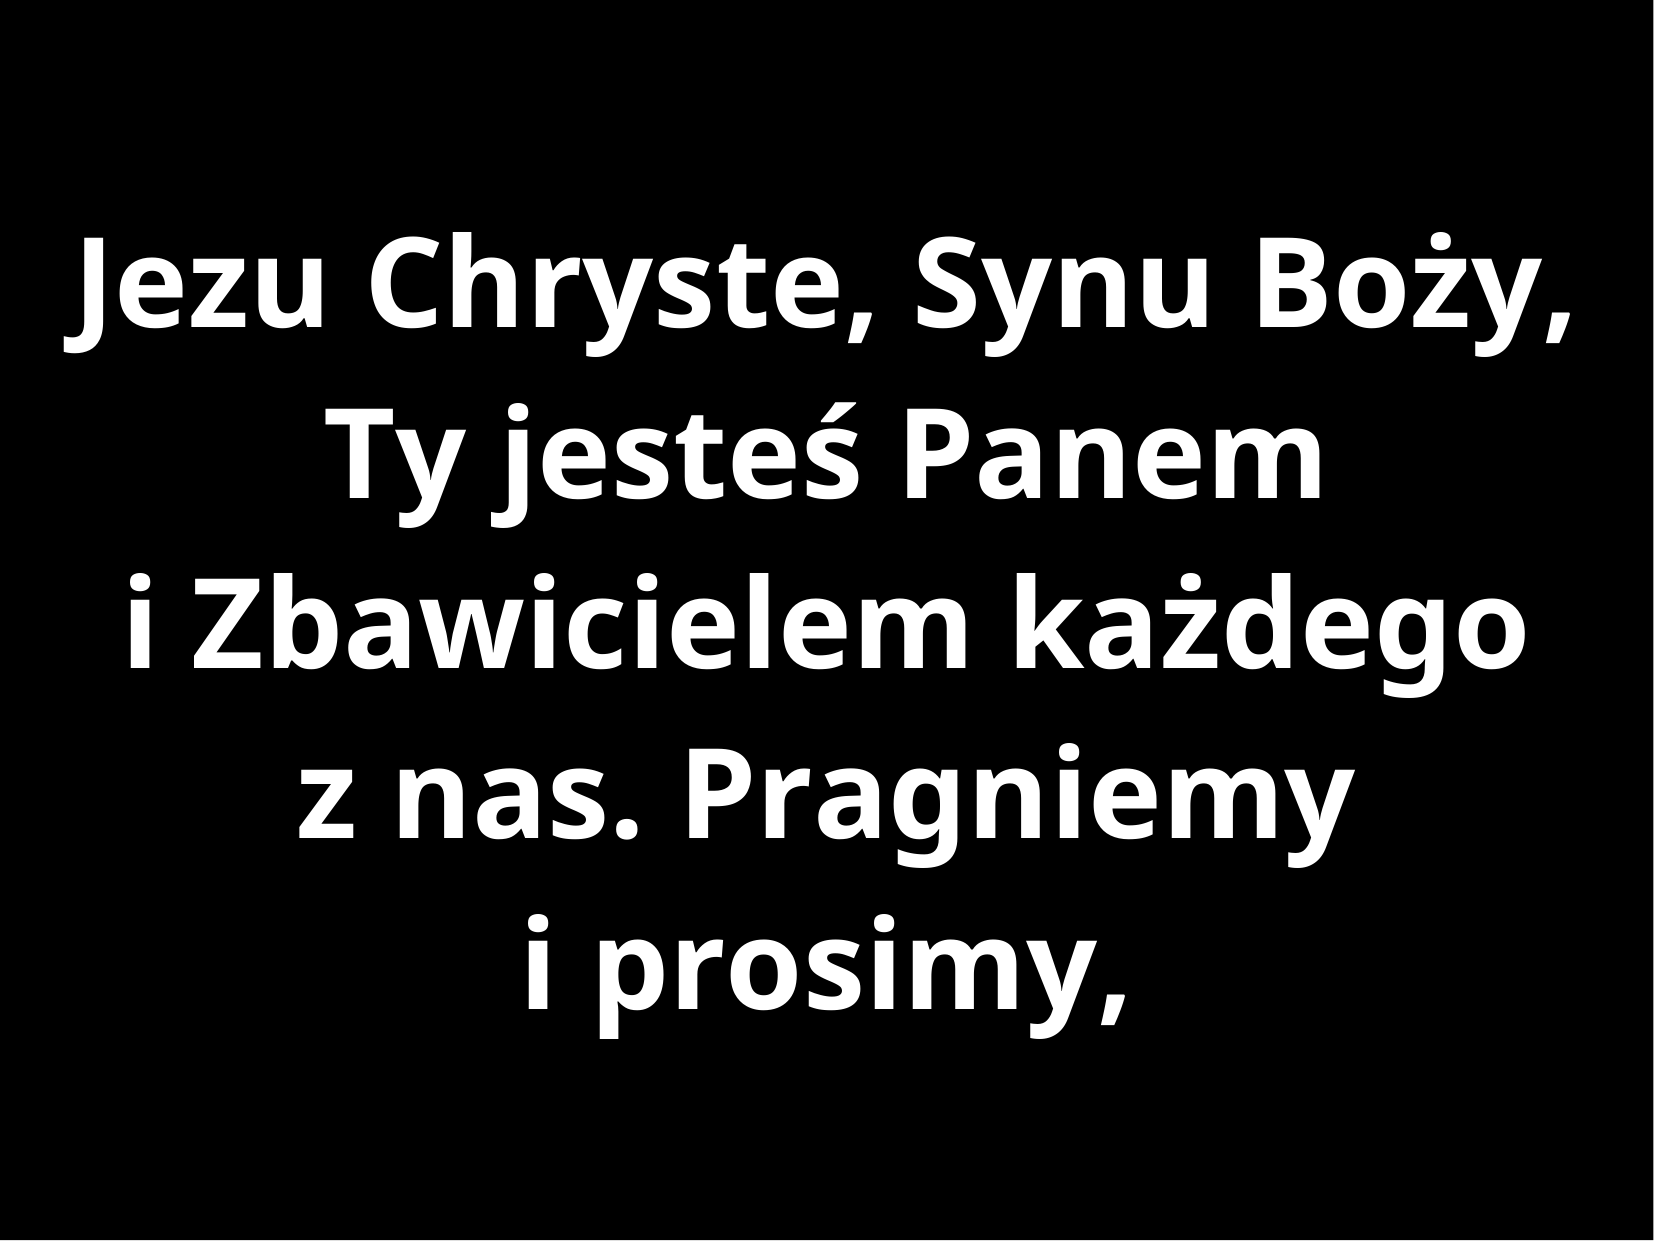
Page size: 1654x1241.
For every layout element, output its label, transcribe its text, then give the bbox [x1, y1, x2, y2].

title Jezu Chryste, Synu Boży, Ty jesteś Panem i Zbawicielem każdego z nas. Pragniemy i prosimy, [0, 0, 1654, 1241]
